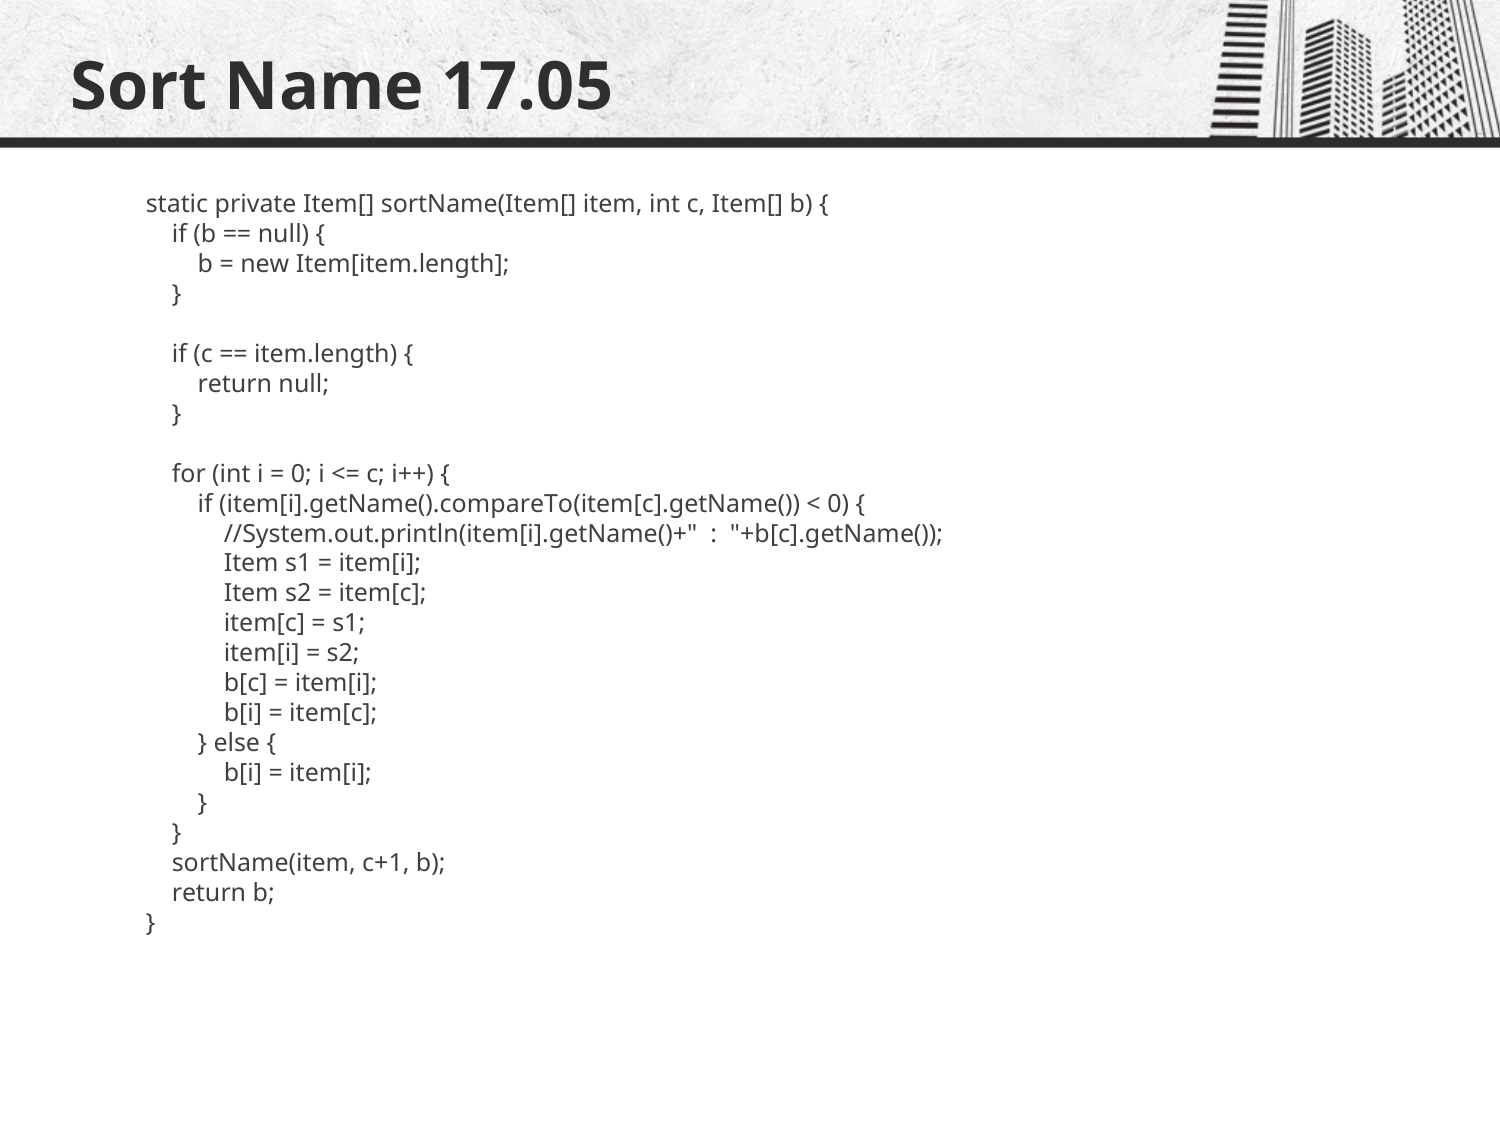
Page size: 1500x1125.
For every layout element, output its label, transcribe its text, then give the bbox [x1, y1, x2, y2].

title Sort Name 17.05 [55, 16, 1205, 132]
picture [0, 0, 1500, 1054]
text_box static private Item[] sortName(Item[] item, int c, Item[] b) { if (b == null) { b = new Item[item.length]; } if (c == item.length) { return null; } for (int i = 0; i <= c; i++) { if (item[i].getName().compareTo(item[c].getName()) < 0) { //System.out.println(item[i].getName()+" : "+b[c].getName()); Item s1 = item[i]; Item s2 = item[c]; item[c] = s1; item[i] = s2; b[c] = item[i]; b[i] = item[c]; } else { b[i] = item[i]; } } sortName(item, c+1, b); return b; } [105, 179, 1411, 944]
